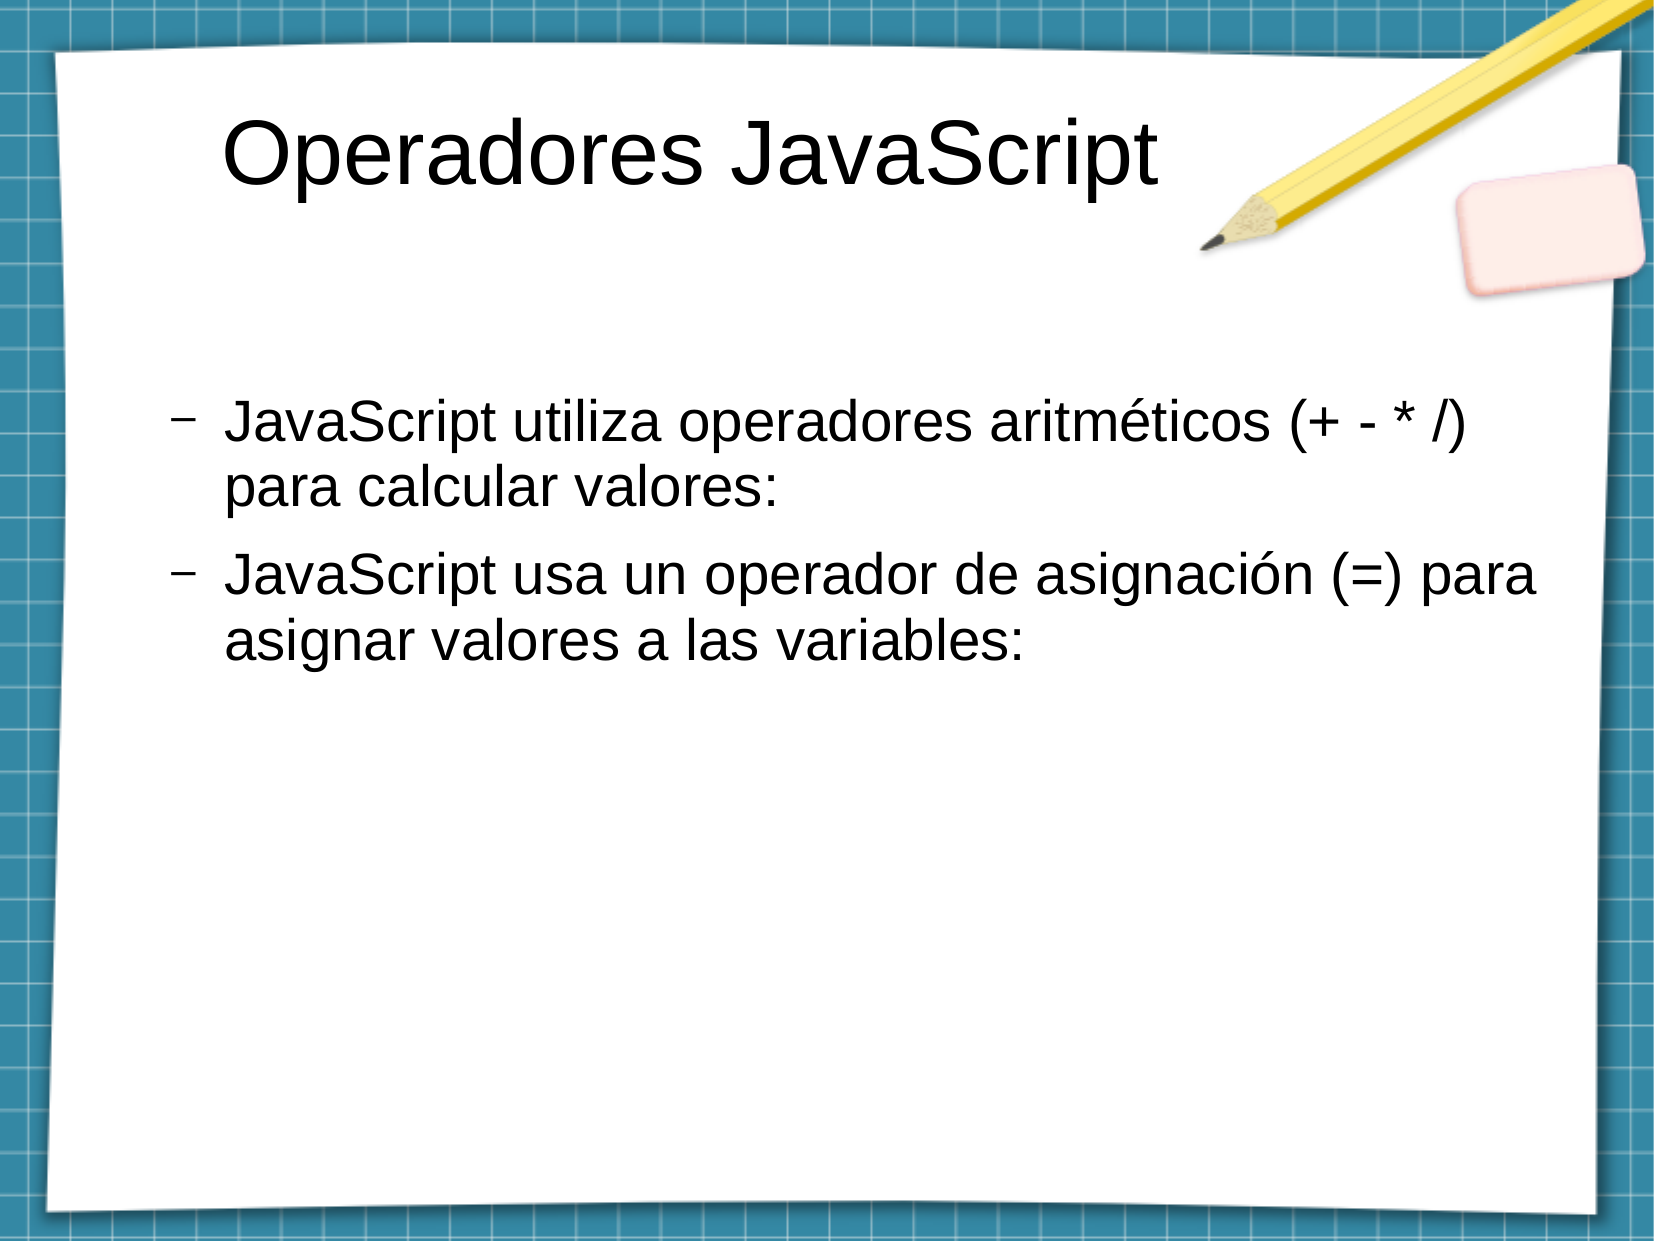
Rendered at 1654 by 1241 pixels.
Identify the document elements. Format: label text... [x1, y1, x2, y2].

title Operadores JavaScript [82, 49, 1300, 257]
list JavaScript utiliza operadores aritméticos (+ - * /) para calcular valores: JavaScript usa un operador de asignación (=) para asignar valores a las variables: [82, 290, 1571, 1010]
picture [0, 0, 1654, 1241]
